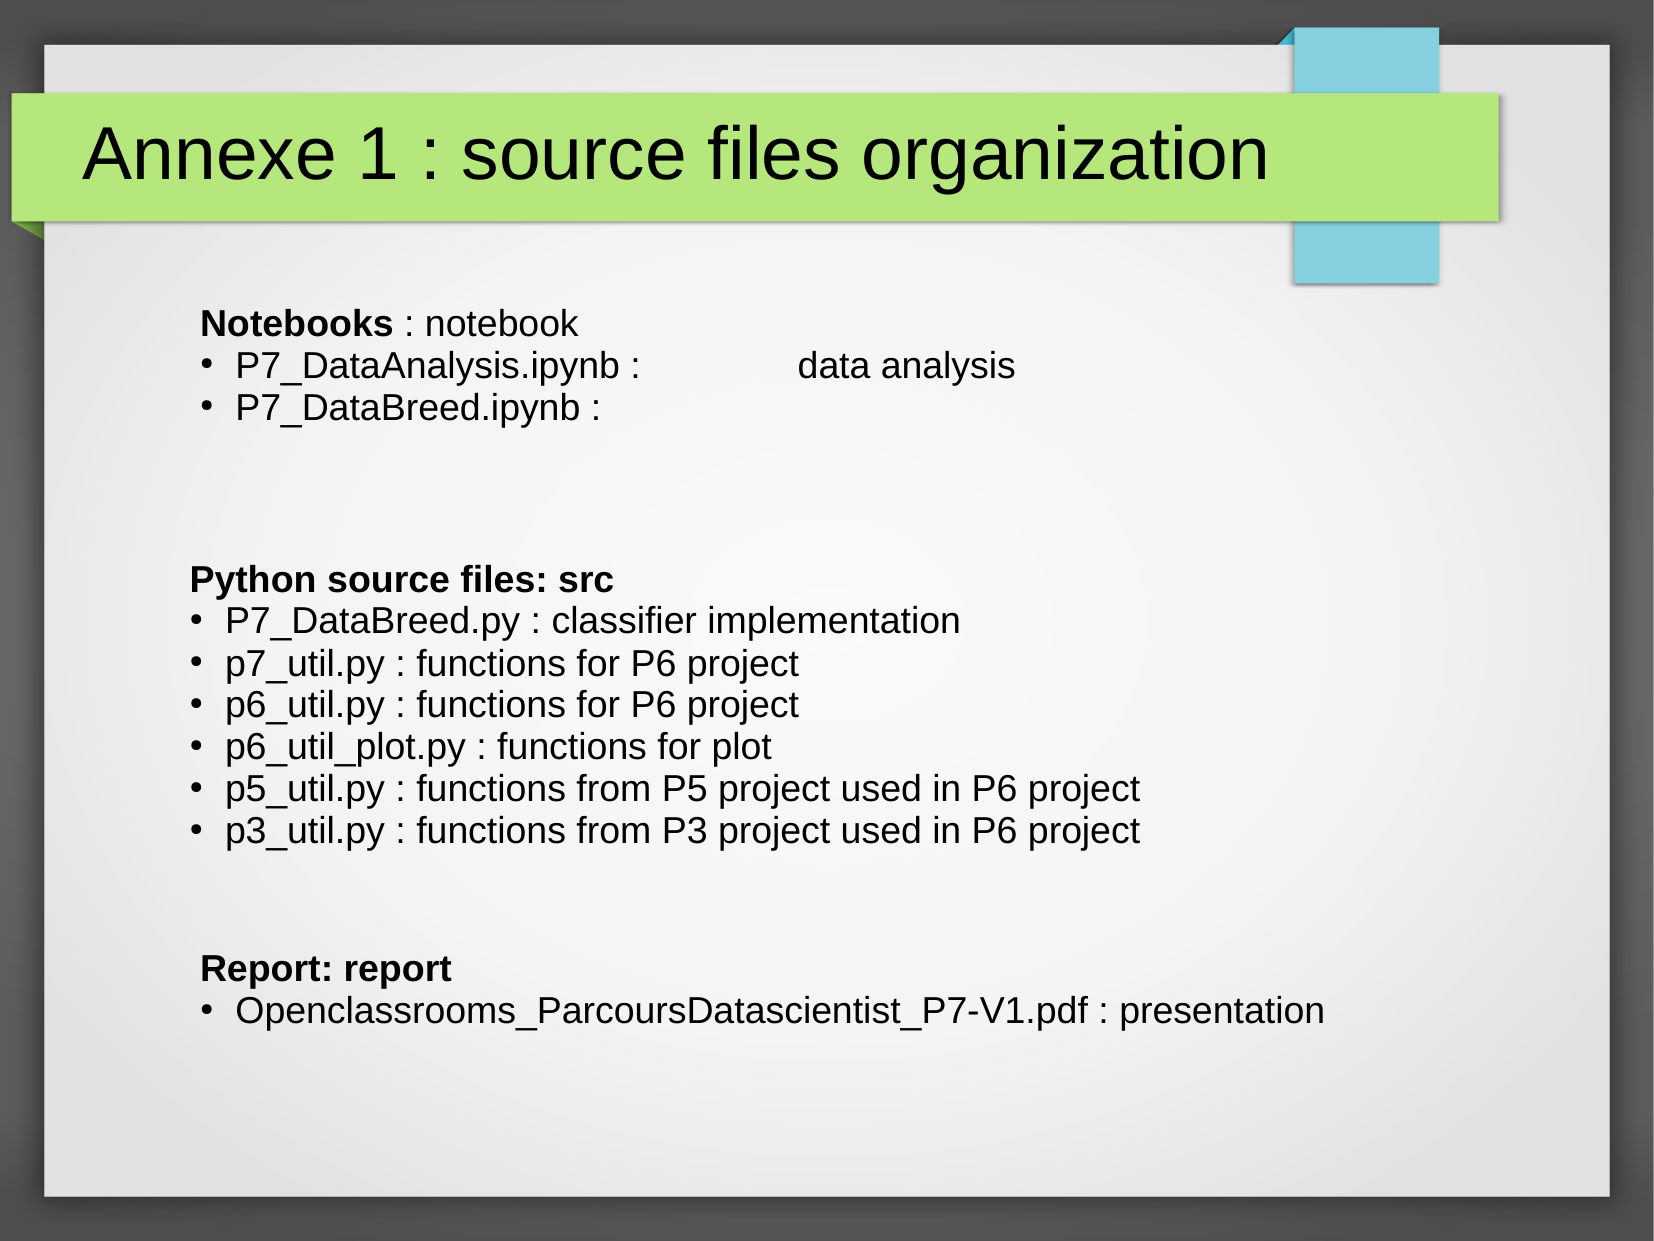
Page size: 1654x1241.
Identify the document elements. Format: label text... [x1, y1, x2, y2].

picture [0, 0, 1654, 1241]
title Annexe 1 : source files organization [82, 69, 1371, 238]
text_box Python source files: src P7_DataBreed.py : classifier implementation p7_util.py : functions for P6 project p6_util.py : functions for P6 project p6_util_plot.py : functions for plot p5_util.py : functions from P5 project used in P6 project p3_util.py : functions from P3 project used in P6 project [174, 550, 1156, 860]
text_box Notebooks : notebook P7_DataAnalysis.ipynb : data analysis P7_DataBreed.ipynb : [185, 231, 1240, 541]
text_box Report: report Openclassrooms_ParcoursDatascientist_P7-V1.pdf : presentation [185, 919, 1341, 1103]
